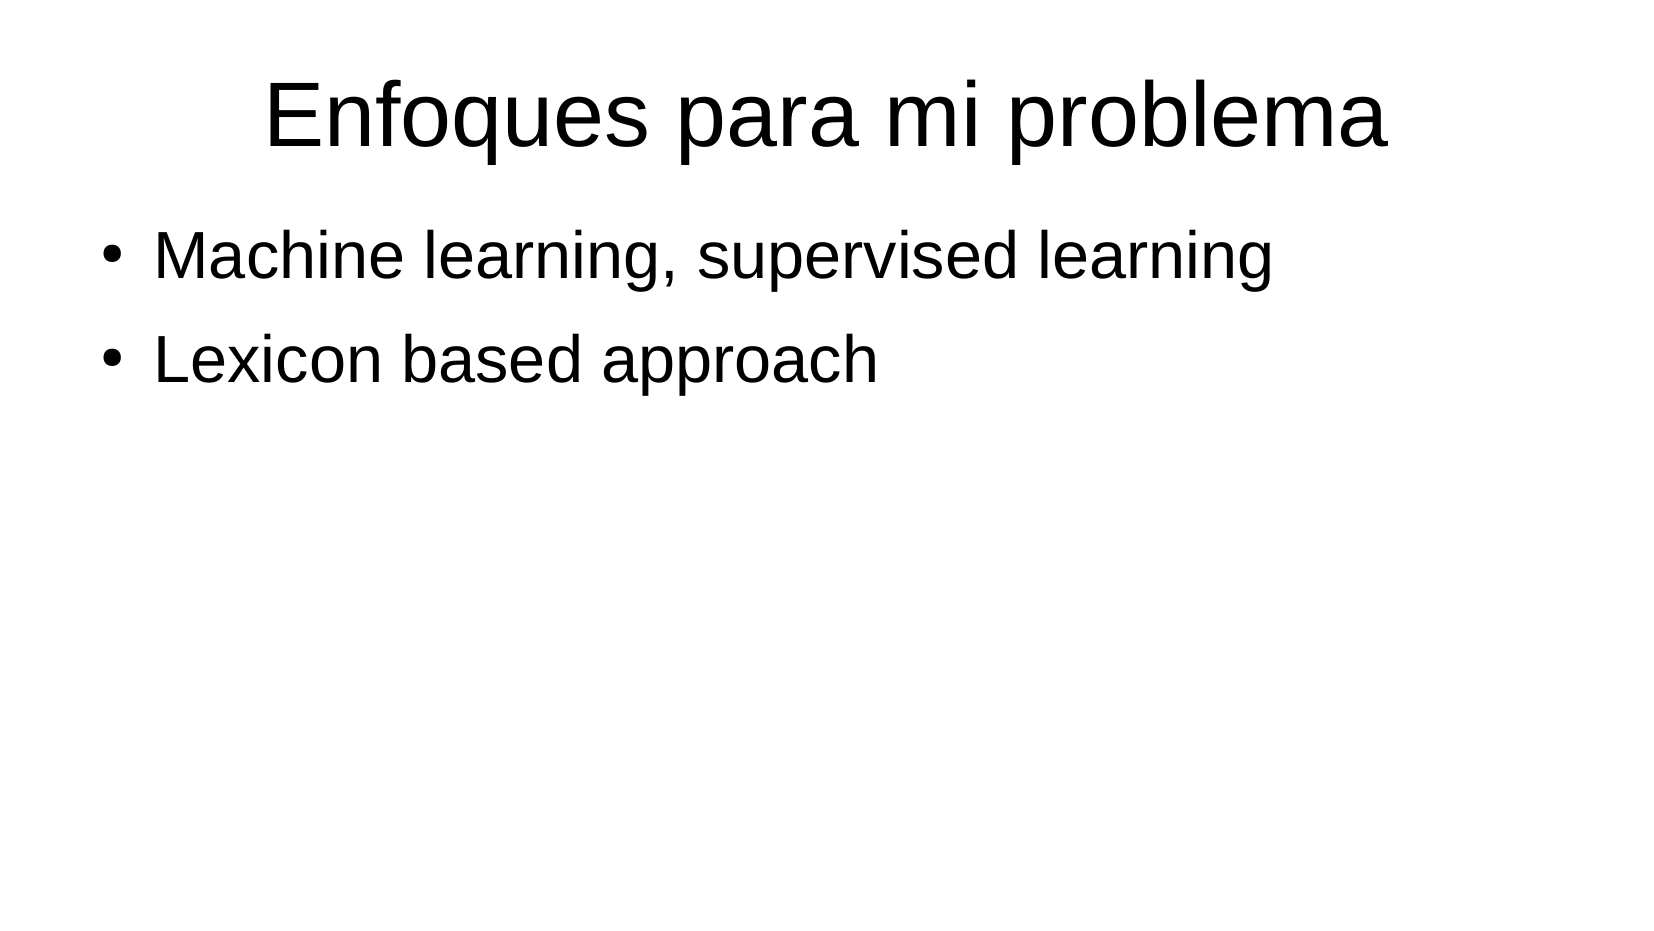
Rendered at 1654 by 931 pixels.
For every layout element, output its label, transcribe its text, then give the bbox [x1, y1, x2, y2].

list Machine learning, supervised learning Lexicon based approach [82, 217, 1571, 758]
title Enfoques para mi problema [82, 37, 1571, 193]
